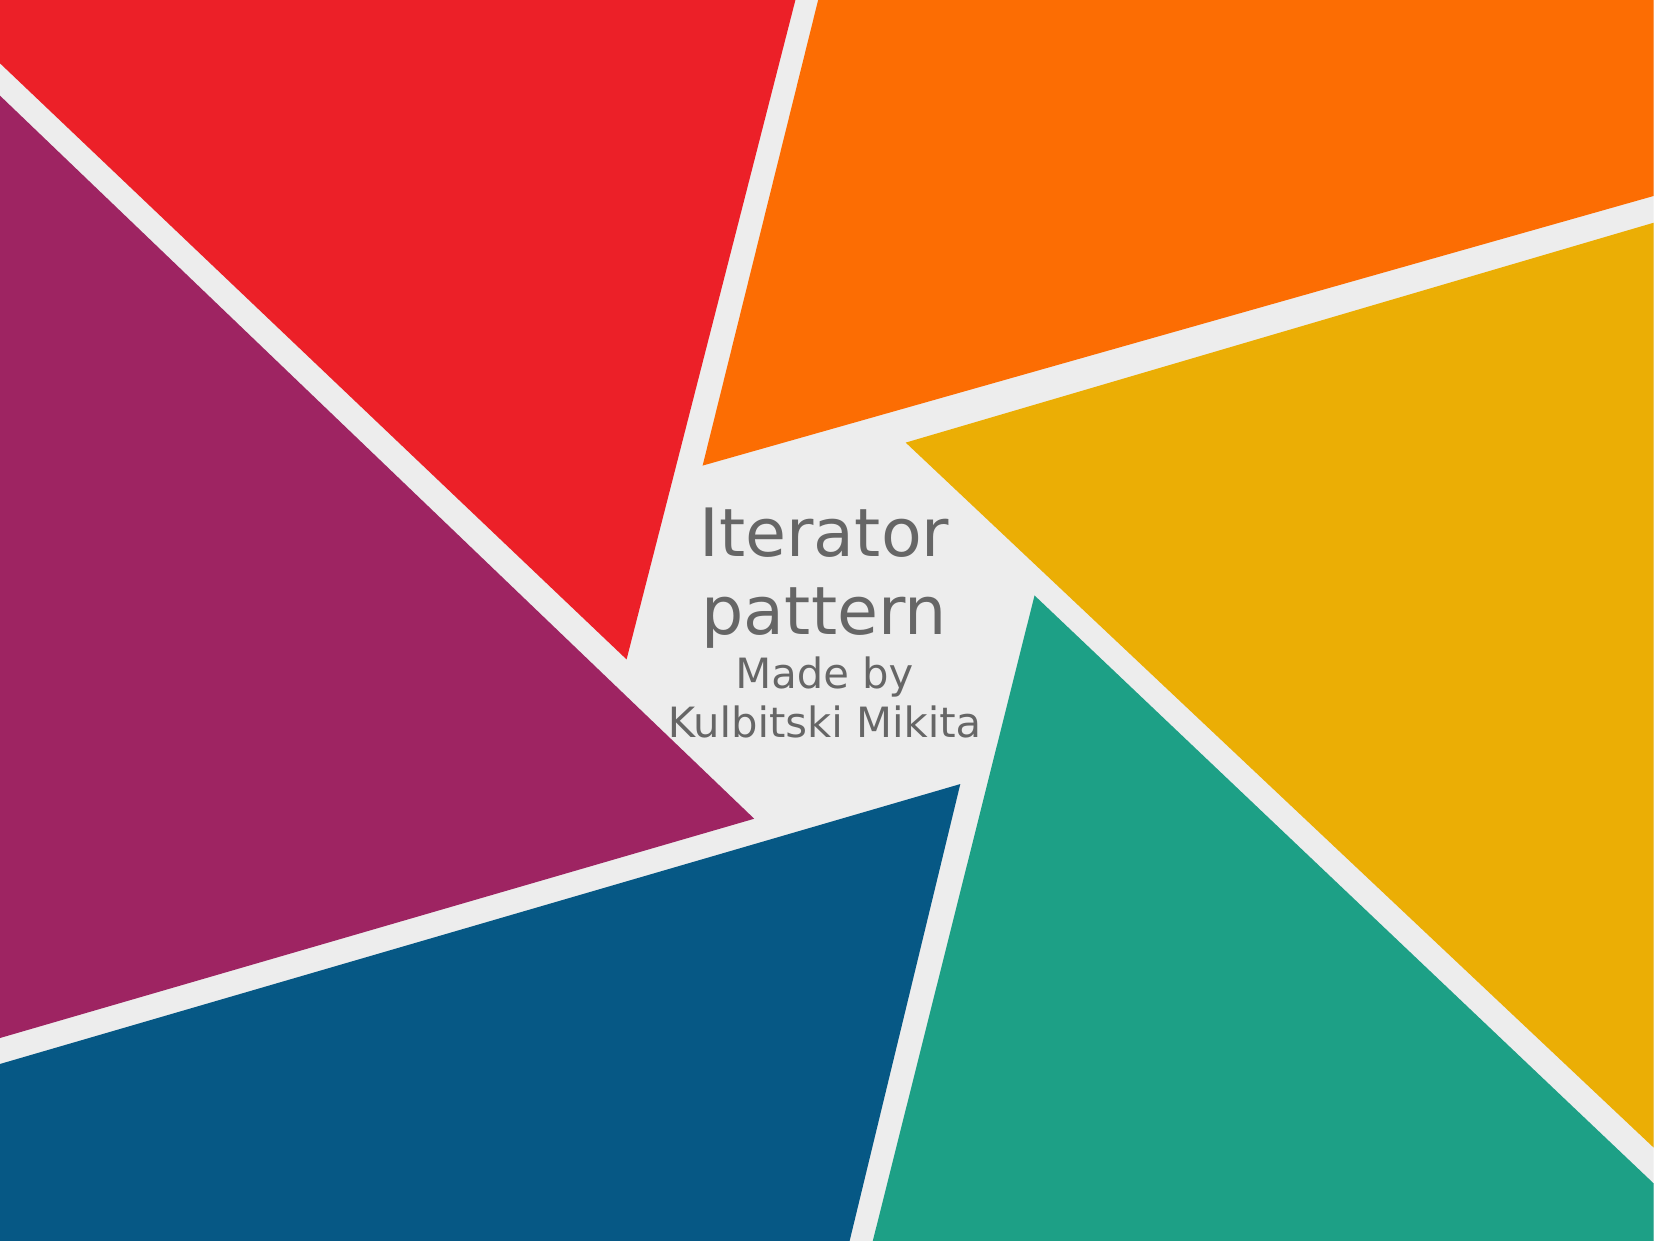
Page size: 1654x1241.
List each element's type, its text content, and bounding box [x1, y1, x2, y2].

subtitle Iterator pattern Made by Kulbitski Mikita [614, 418, 1035, 824]
